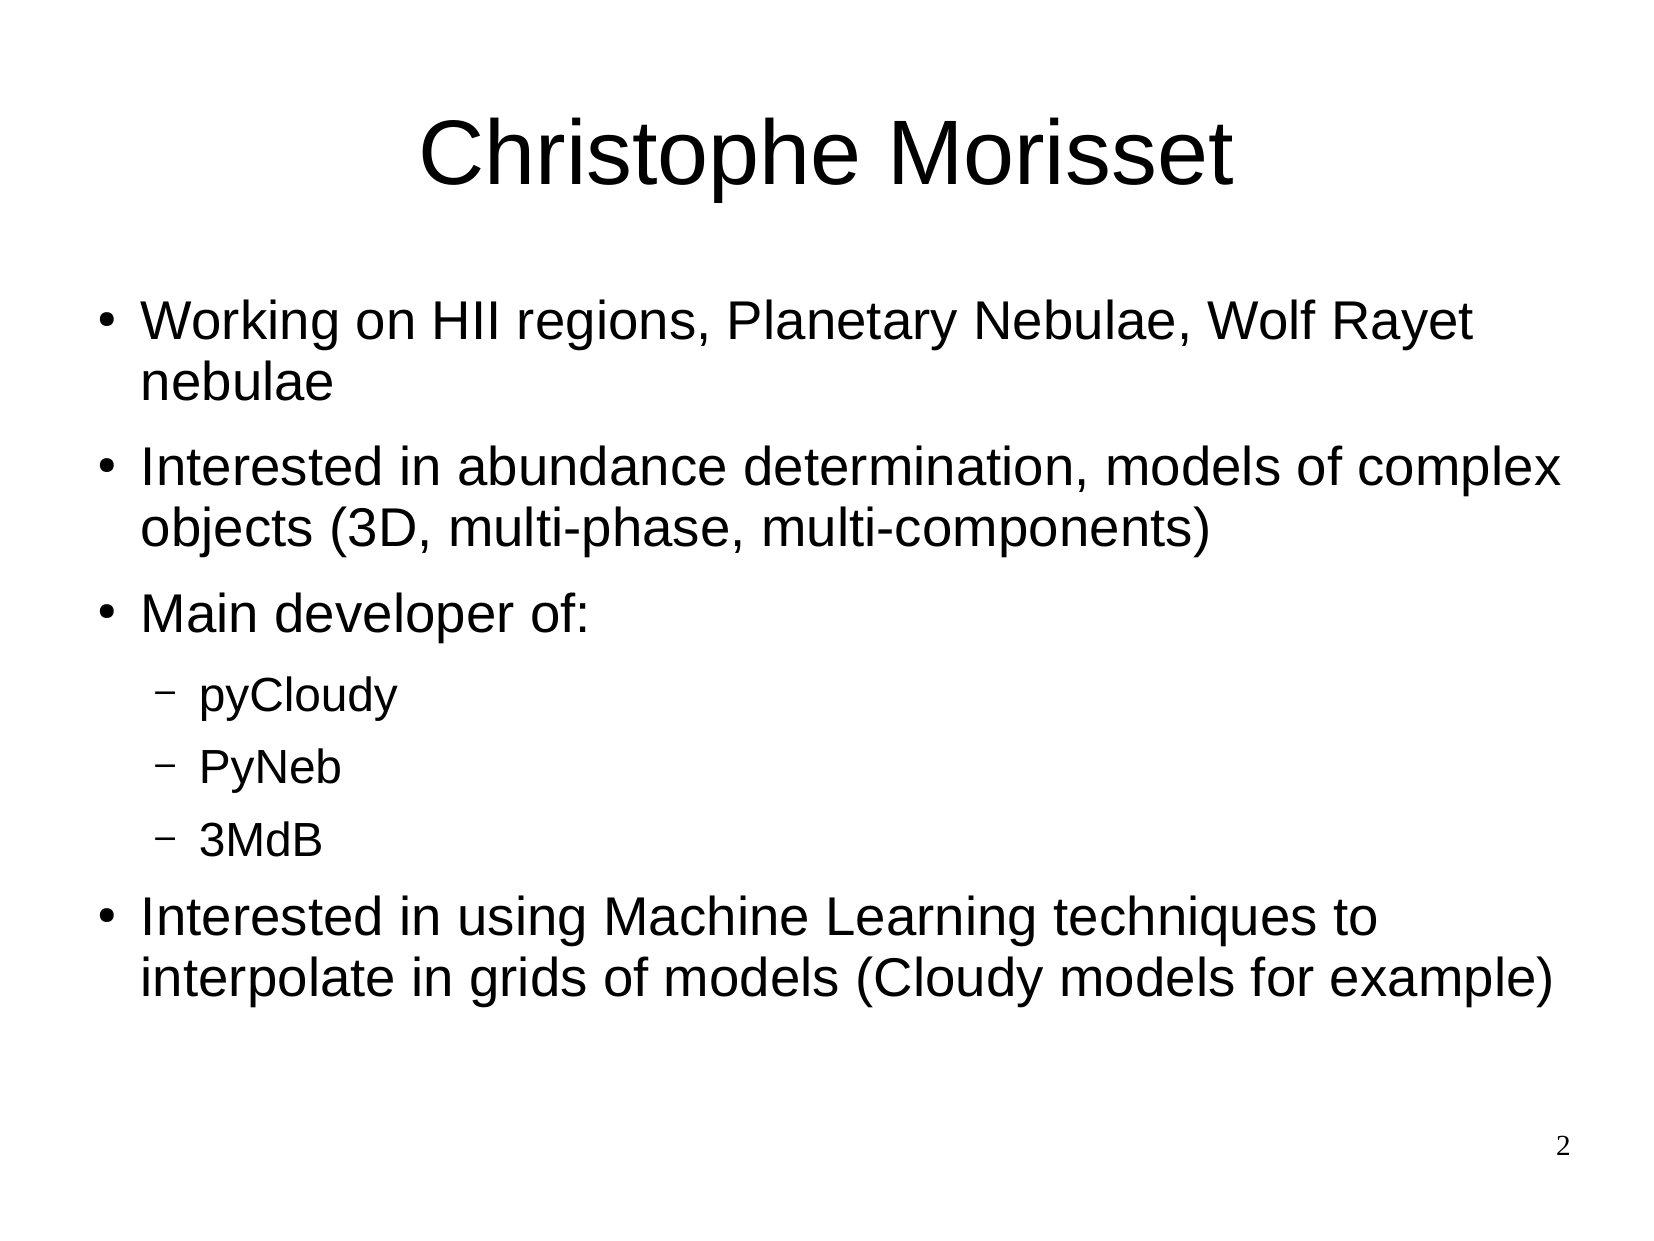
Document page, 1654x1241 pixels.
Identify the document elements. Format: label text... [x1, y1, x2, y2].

list Working on HII regions, Planetary Nebulae, Wolf Rayet nebulae Interested in abundance determination, models of complex objects (3D, multi-phase, multi-components) Main developer of: pyCloudy PyNeb 3MdB Interested in using Machine Learning techniques to interpolate in grids of models (Cloudy models for example) [82, 290, 1571, 1010]
title Christophe Morisset [82, 49, 1571, 257]
